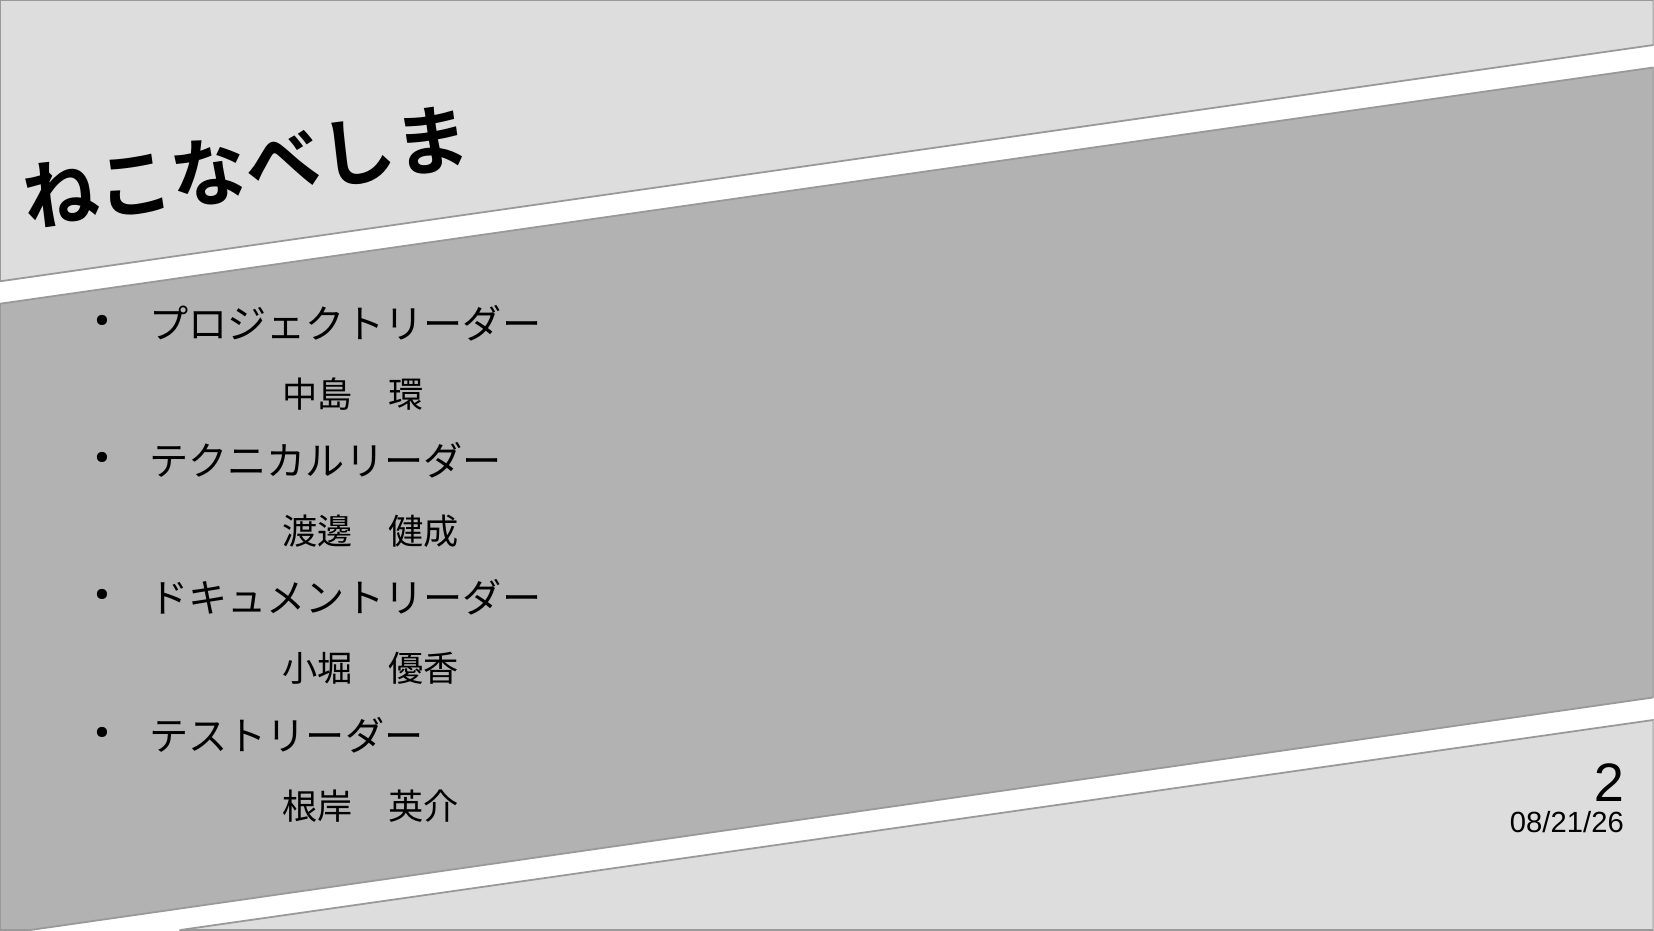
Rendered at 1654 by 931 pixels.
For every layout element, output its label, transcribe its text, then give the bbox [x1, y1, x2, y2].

list プロジェクトリーダー 中島 環 テクニカルリーダー 渡邊 健成 ドキュメントリーダー 小堀 優香 テストリーダー 根岸 英介 [82, 292, 1538, 833]
title ねこなべしま [11, 0, 1496, 272]
